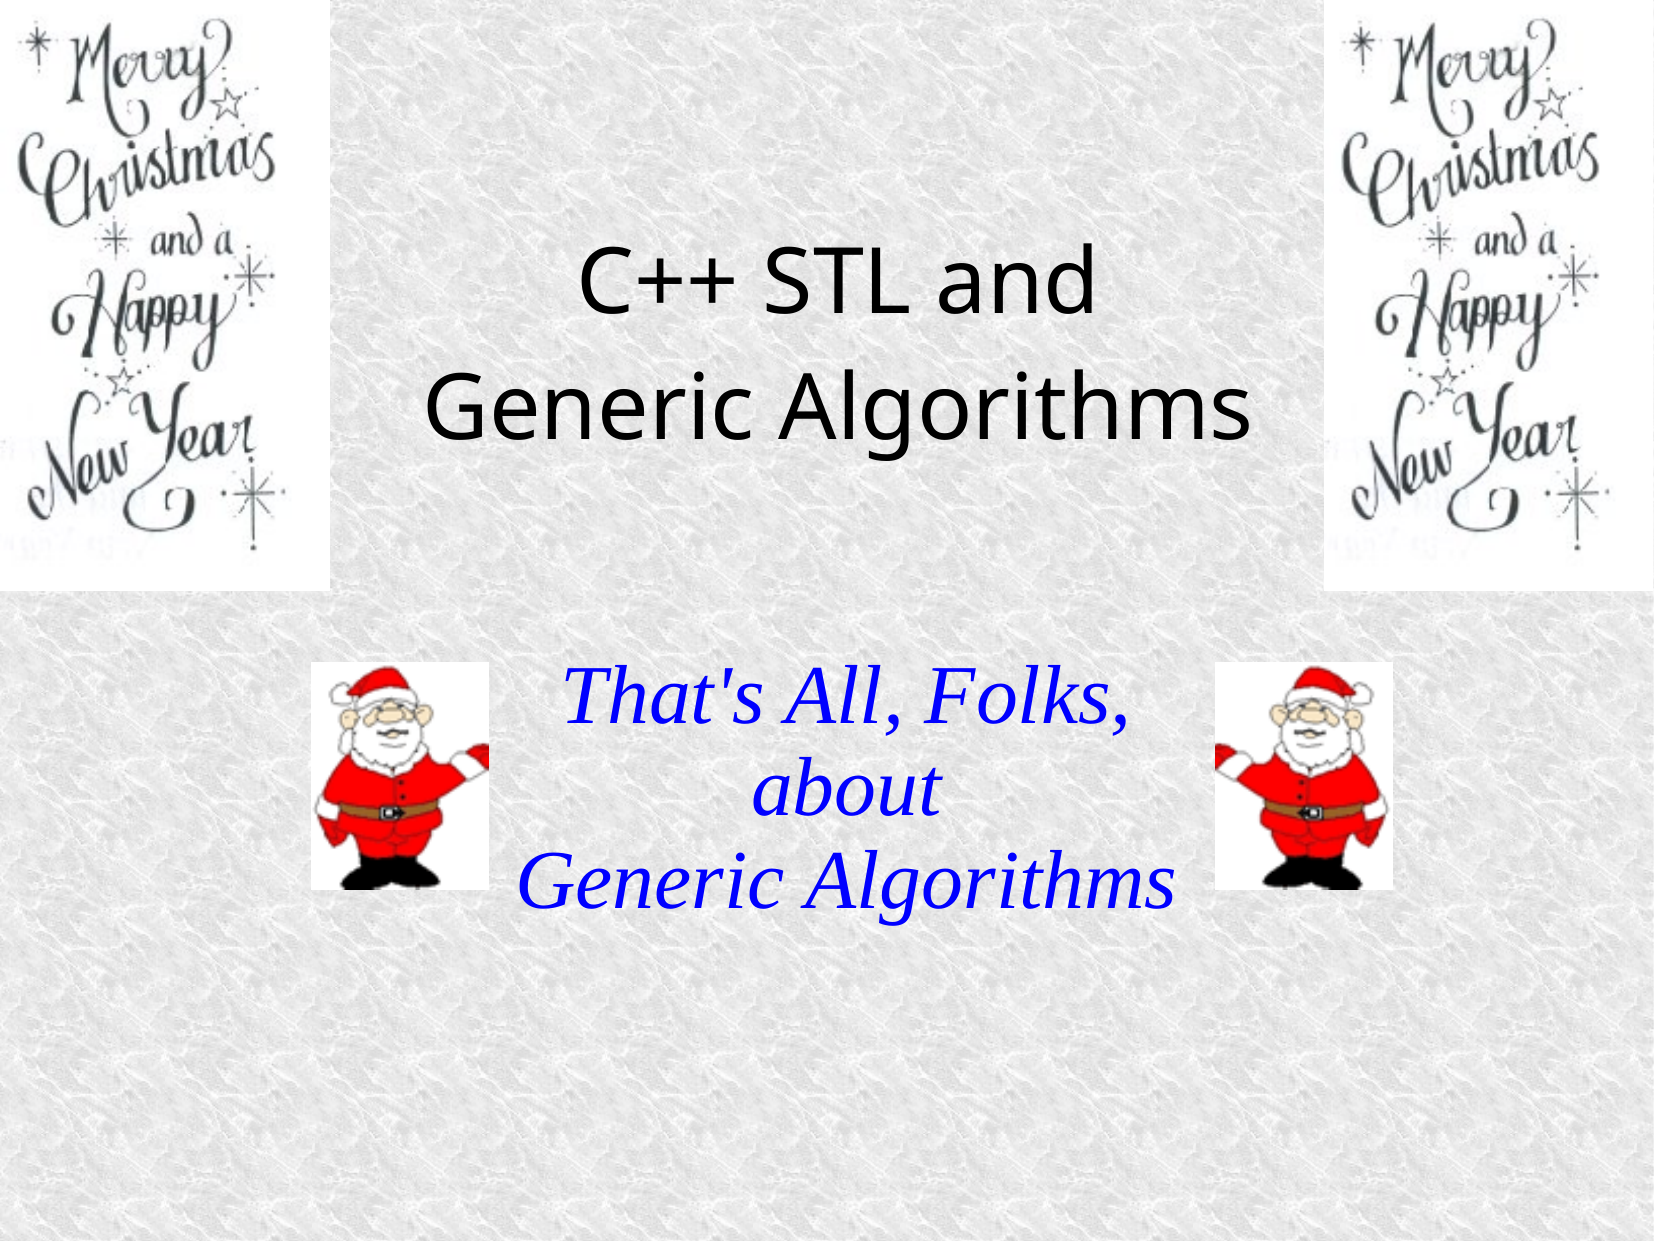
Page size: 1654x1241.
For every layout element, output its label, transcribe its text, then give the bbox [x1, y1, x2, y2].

title C++ STL and Generic Algorithms [330, 183, 1324, 499]
picture [0, 0, 1654, 1241]
text_box That's All, Folks, about Generic Algorithms [122, 571, 1535, 1004]
